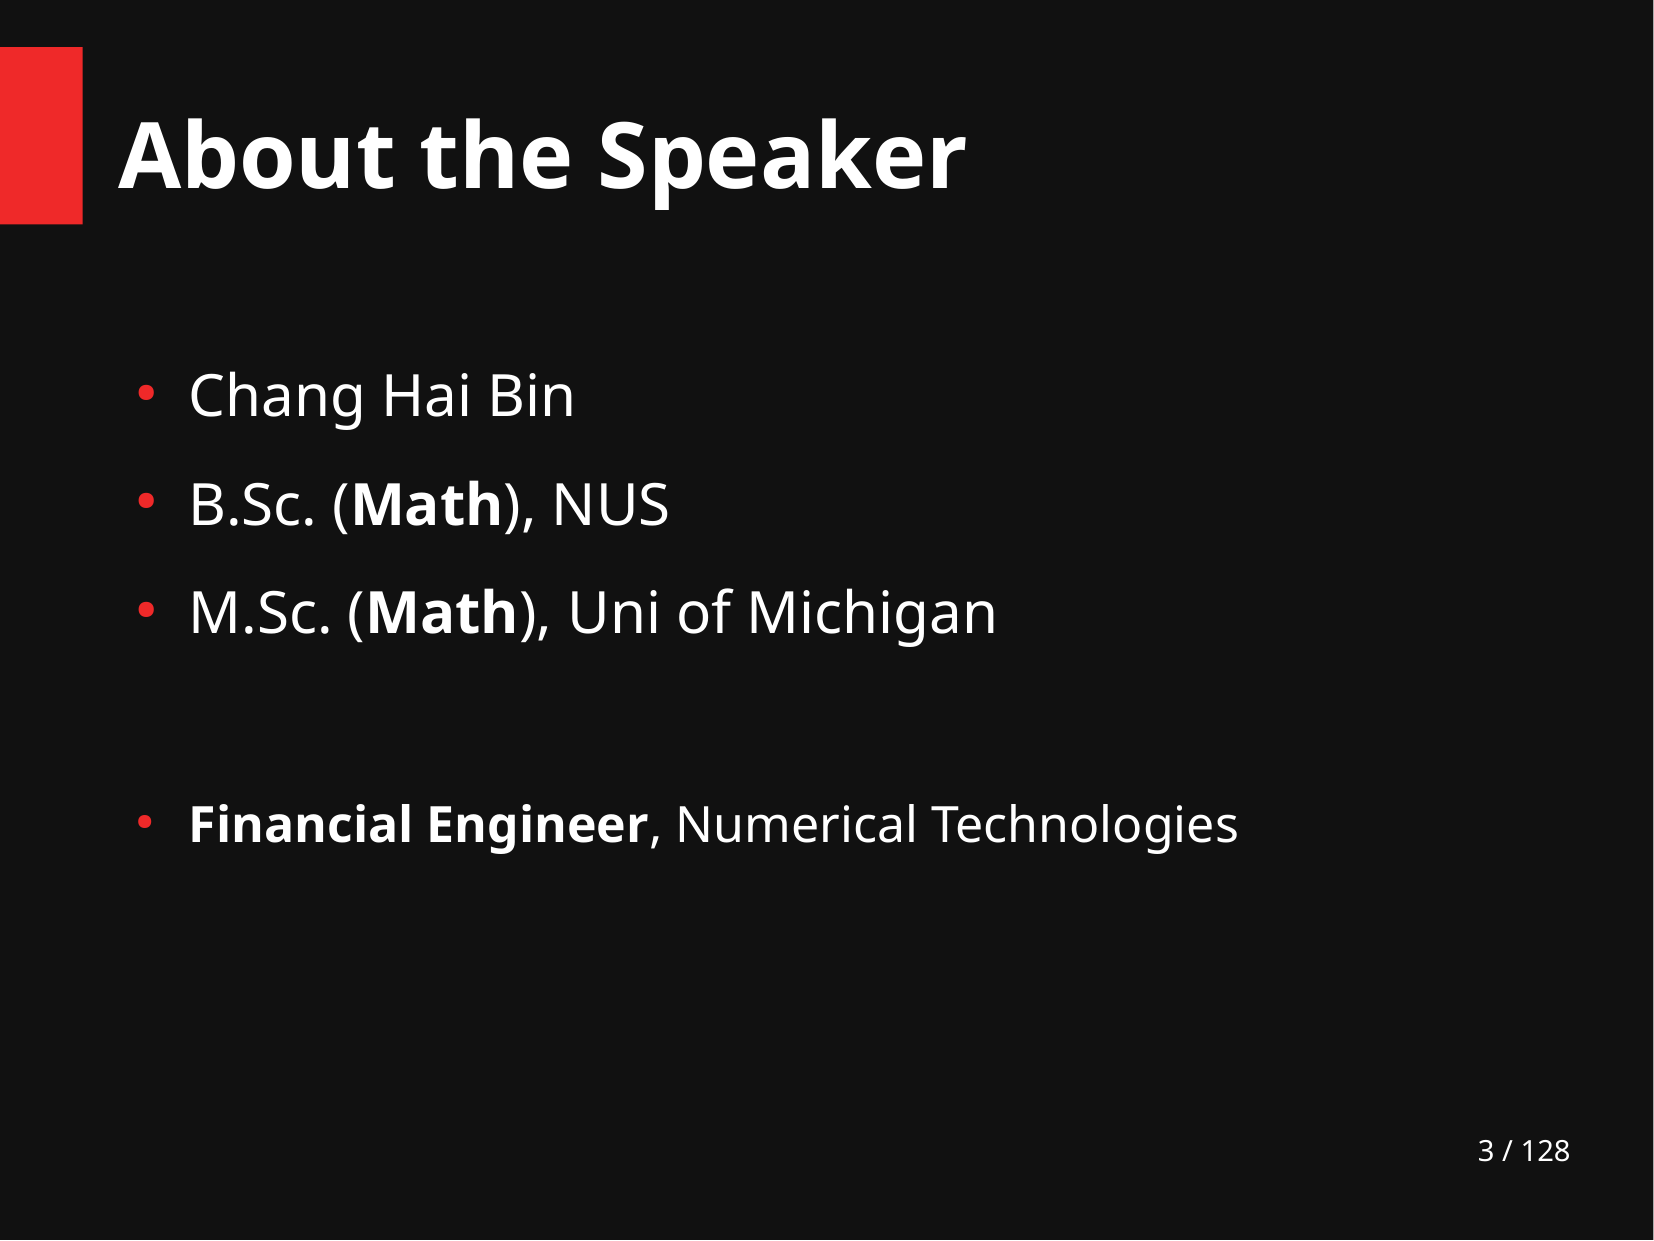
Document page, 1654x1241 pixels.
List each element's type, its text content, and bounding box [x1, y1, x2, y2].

title About the Speaker [118, 49, 1571, 257]
list Chang Hai Bin B.Sc. (Math), NUS M.Sc. (Math), Uni of Michigan Financial Engineer, Numerical Technologies [118, 354, 1536, 1074]
